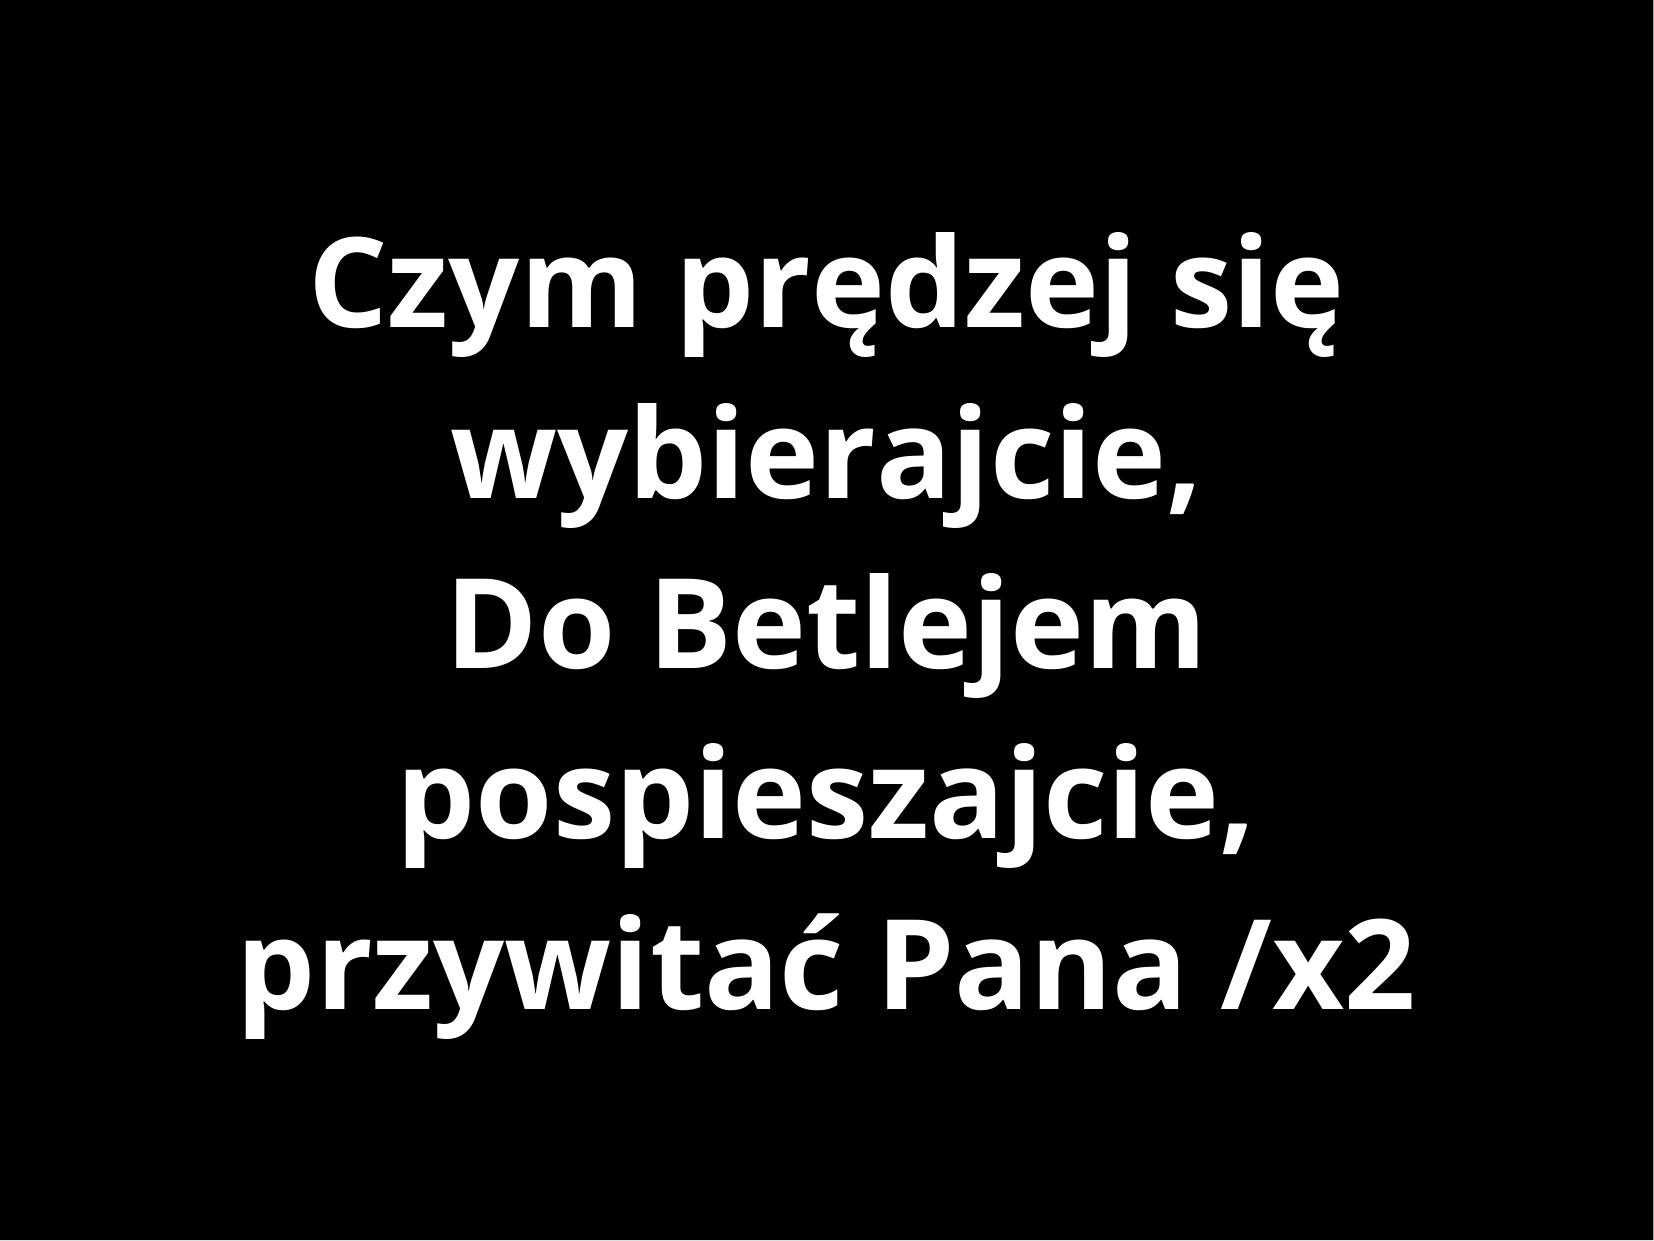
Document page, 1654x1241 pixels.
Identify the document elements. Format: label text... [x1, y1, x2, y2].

title Czym prędzej się wybierajcie, Do Betlejem pospieszajcie, przywitać Pana /x2 [0, 0, 1654, 1241]
